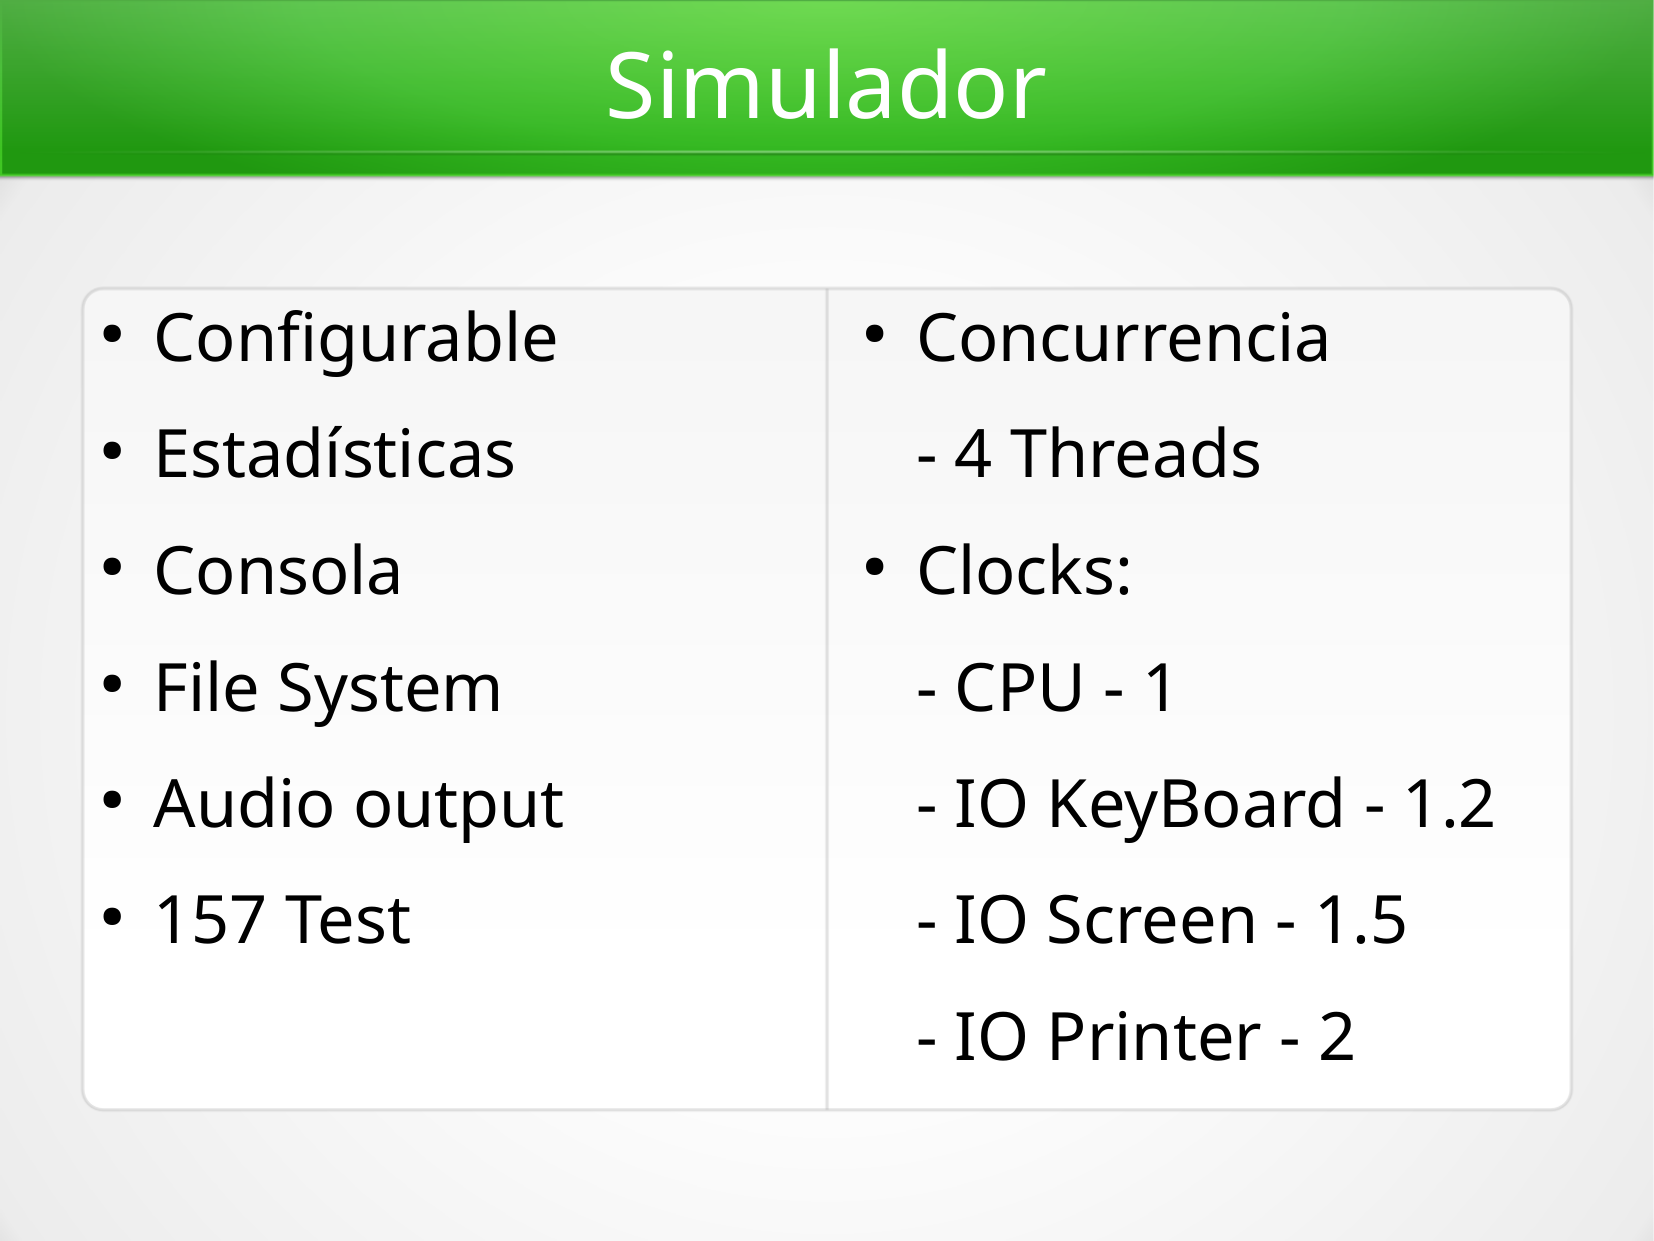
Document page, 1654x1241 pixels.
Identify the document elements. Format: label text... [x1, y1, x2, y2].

picture [0, 0, 1654, 1241]
list Configurable Estadísticas Consola File System Audio output 157 Test [82, 290, 809, 1111]
list Concurrencia - 4 Threads Clocks: - CPU - 1 - IO KeyBoard - 1.2 - IO Screen - 1.5 - IO Printer - 2 [845, 290, 1572, 1111]
title Simulador [82, 11, 1571, 154]
